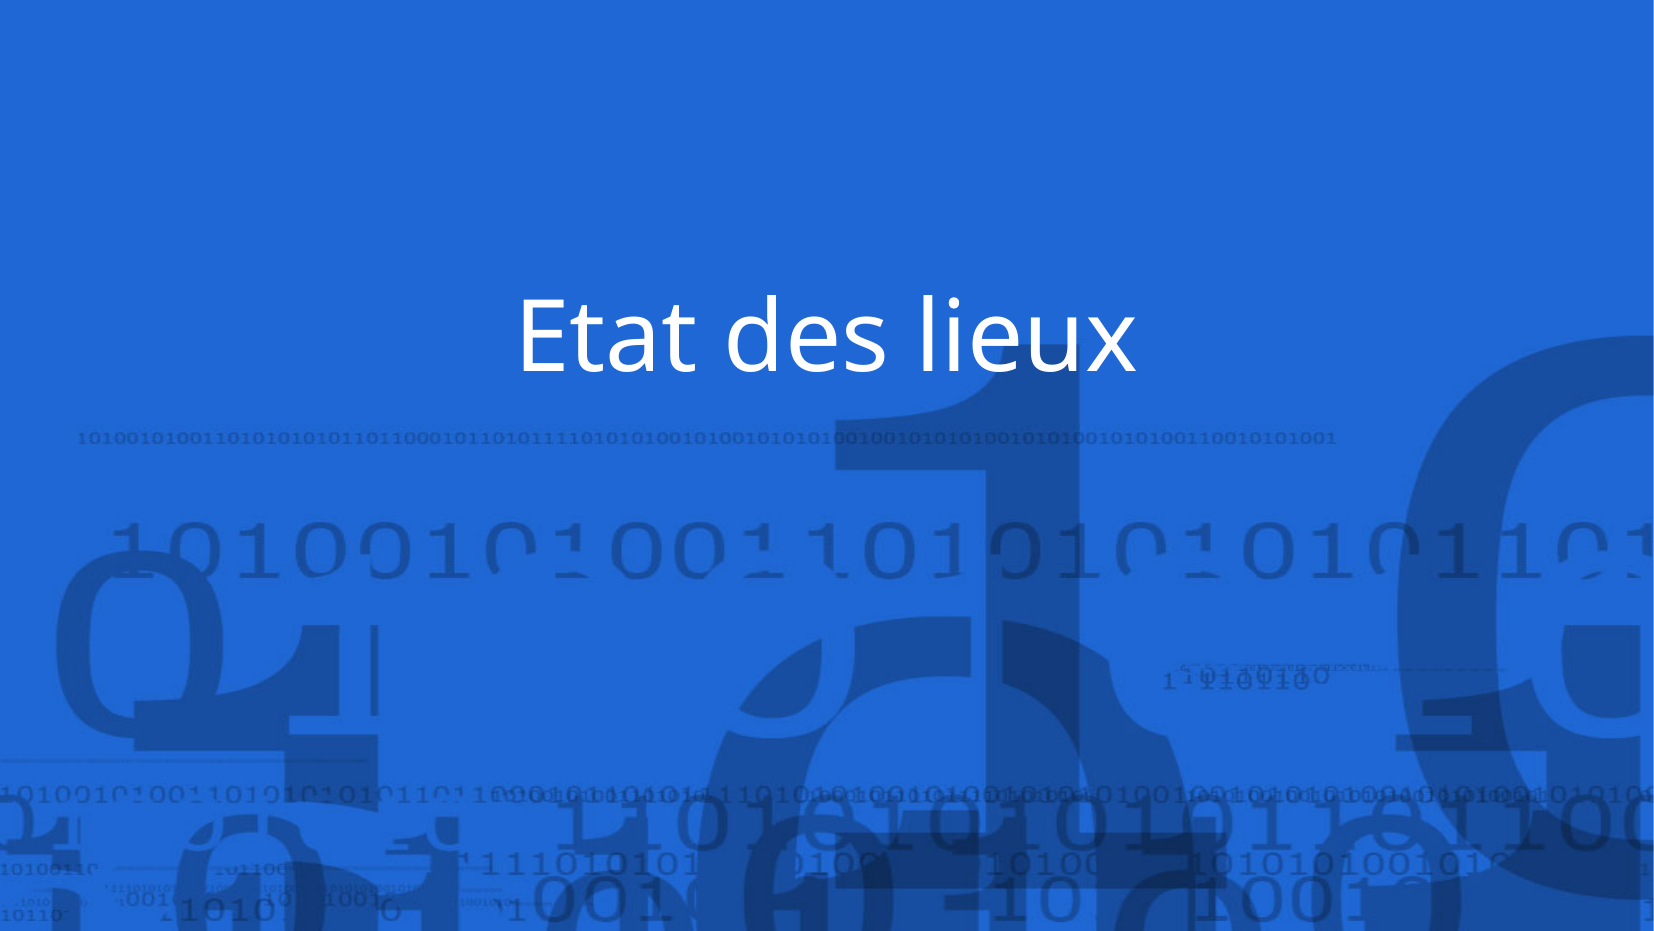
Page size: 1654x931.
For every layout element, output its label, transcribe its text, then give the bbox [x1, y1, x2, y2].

picture [0, 0, 1654, 931]
title Etat des lieux [124, 187, 1530, 479]
